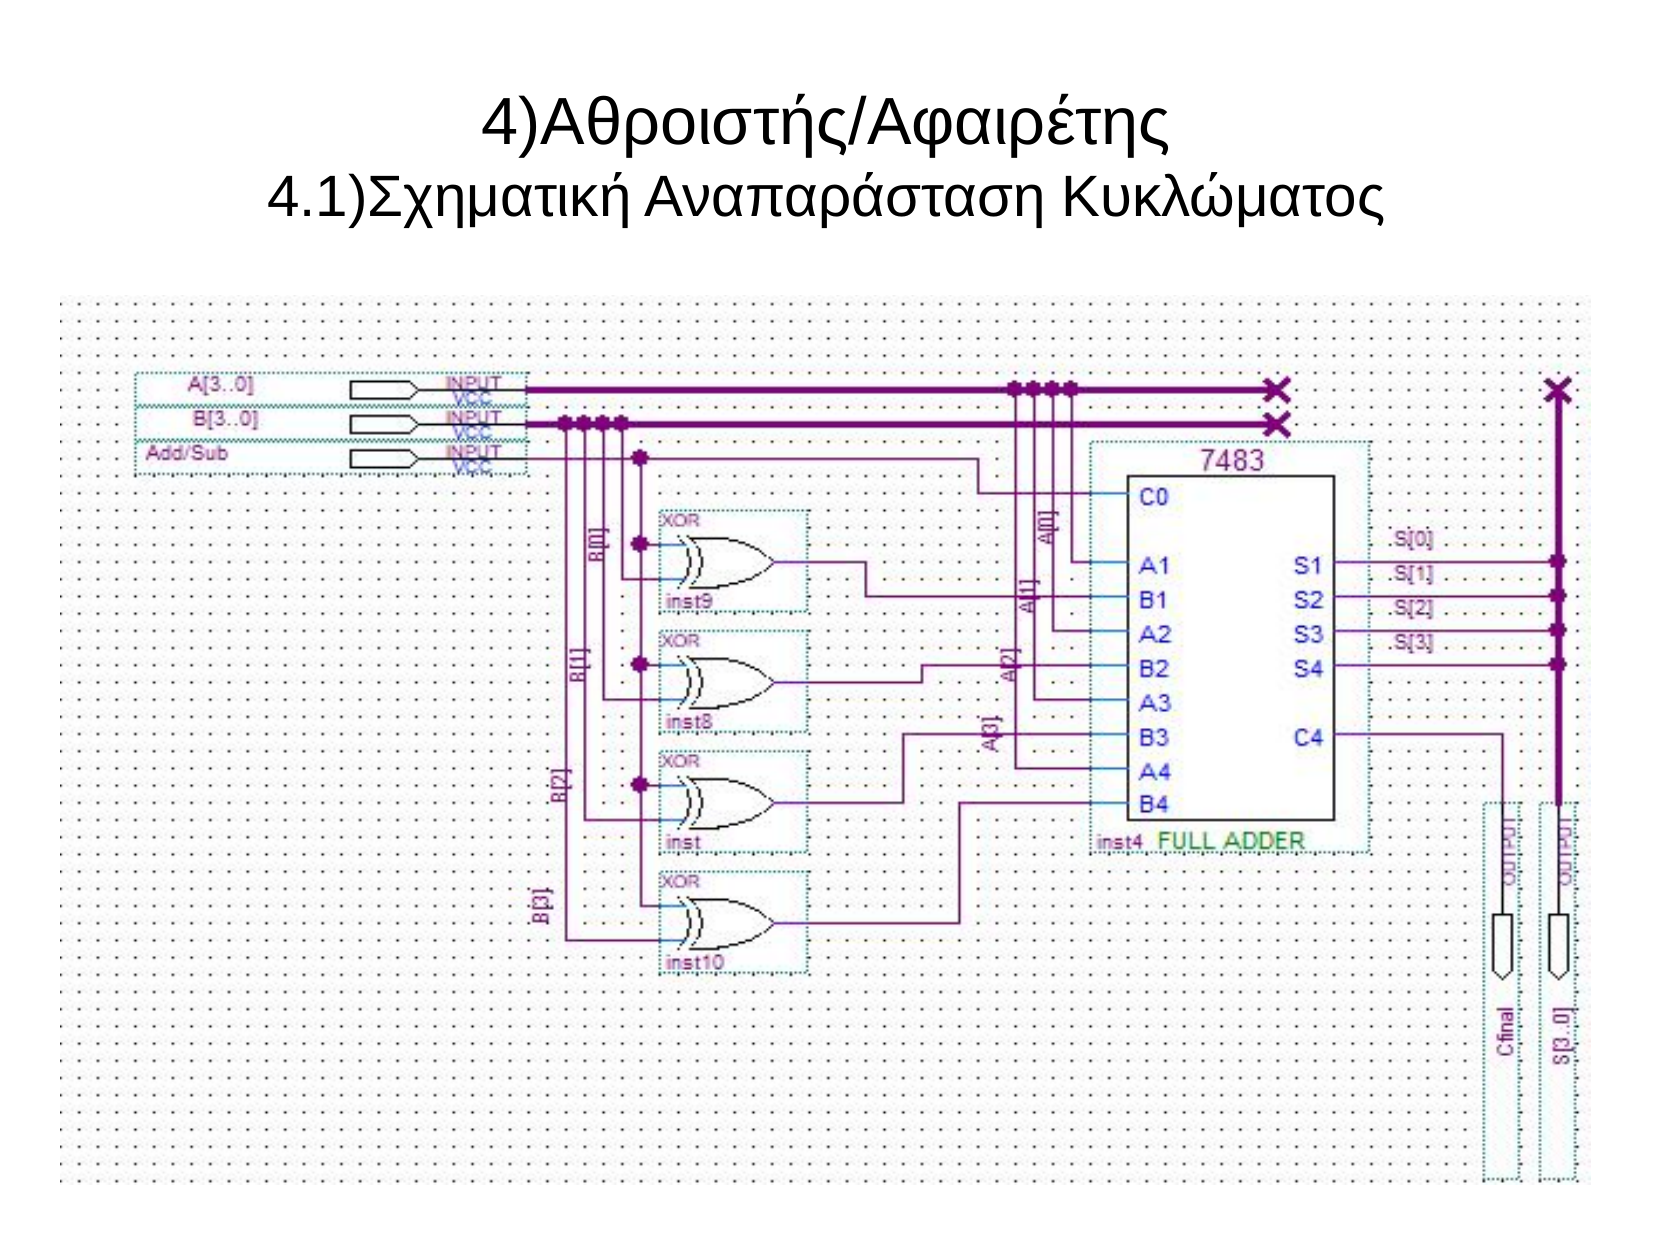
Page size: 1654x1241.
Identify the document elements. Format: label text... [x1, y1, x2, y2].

picture [60, 295, 1591, 1186]
title 4)Αθροιστής/Αφαιρέτης 4.1)Σχηματική Αναπαράσταση Κυκλώματος [82, 49, 1571, 257]
